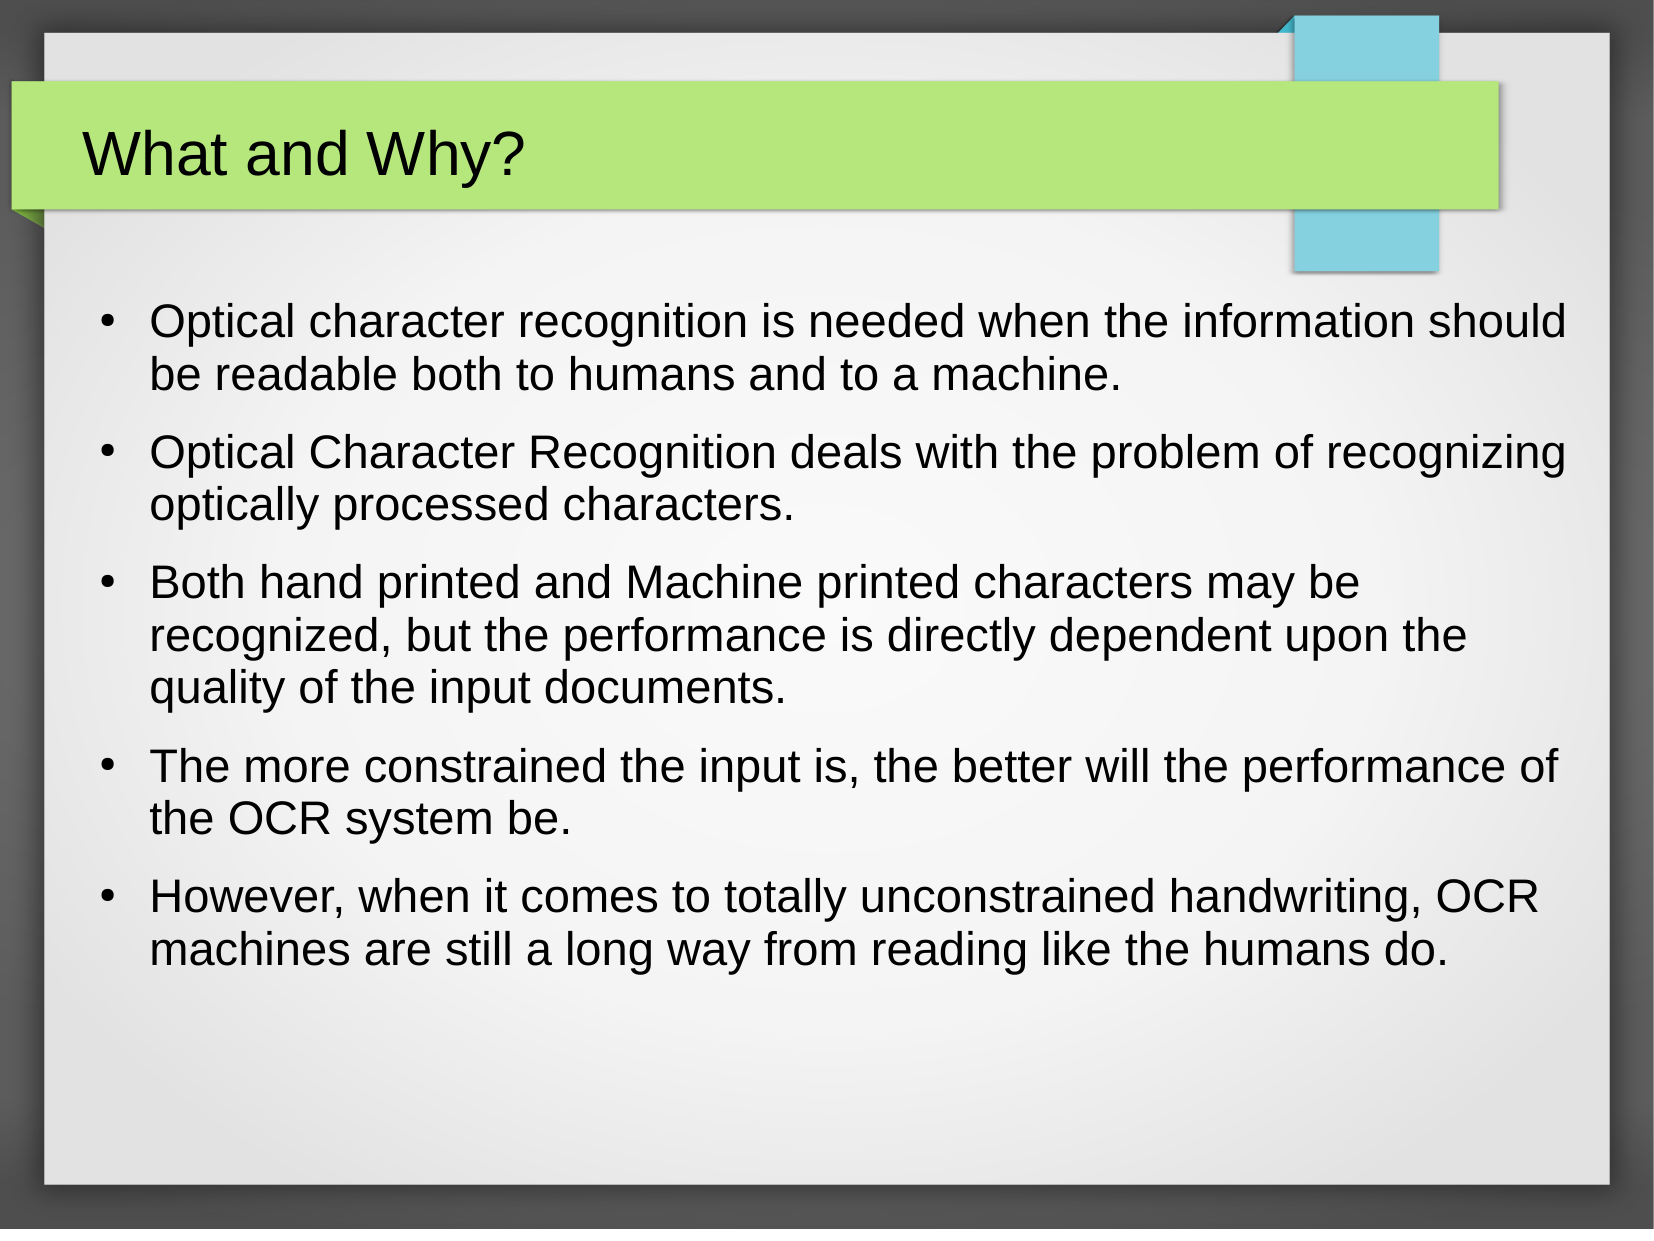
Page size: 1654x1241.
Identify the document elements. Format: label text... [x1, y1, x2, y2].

title What and Why? [82, 94, 1264, 213]
picture [0, 0, 1654, 1229]
list Optical character recognition is needed when the information should be readable both to humans and to a machine. Optical Character Recognition deals with the problem of recognizing optically processed characters. Both hand printed and Machine printed characters may be recognized, but the performance is directly dependent upon the quality of the input documents. The more constrained the input is, the better will the performance of the OCR system be. However, when it comes to totally unconstrained handwriting, OCR machines are still a long way from reading like the humans do. [82, 295, 1571, 1015]
